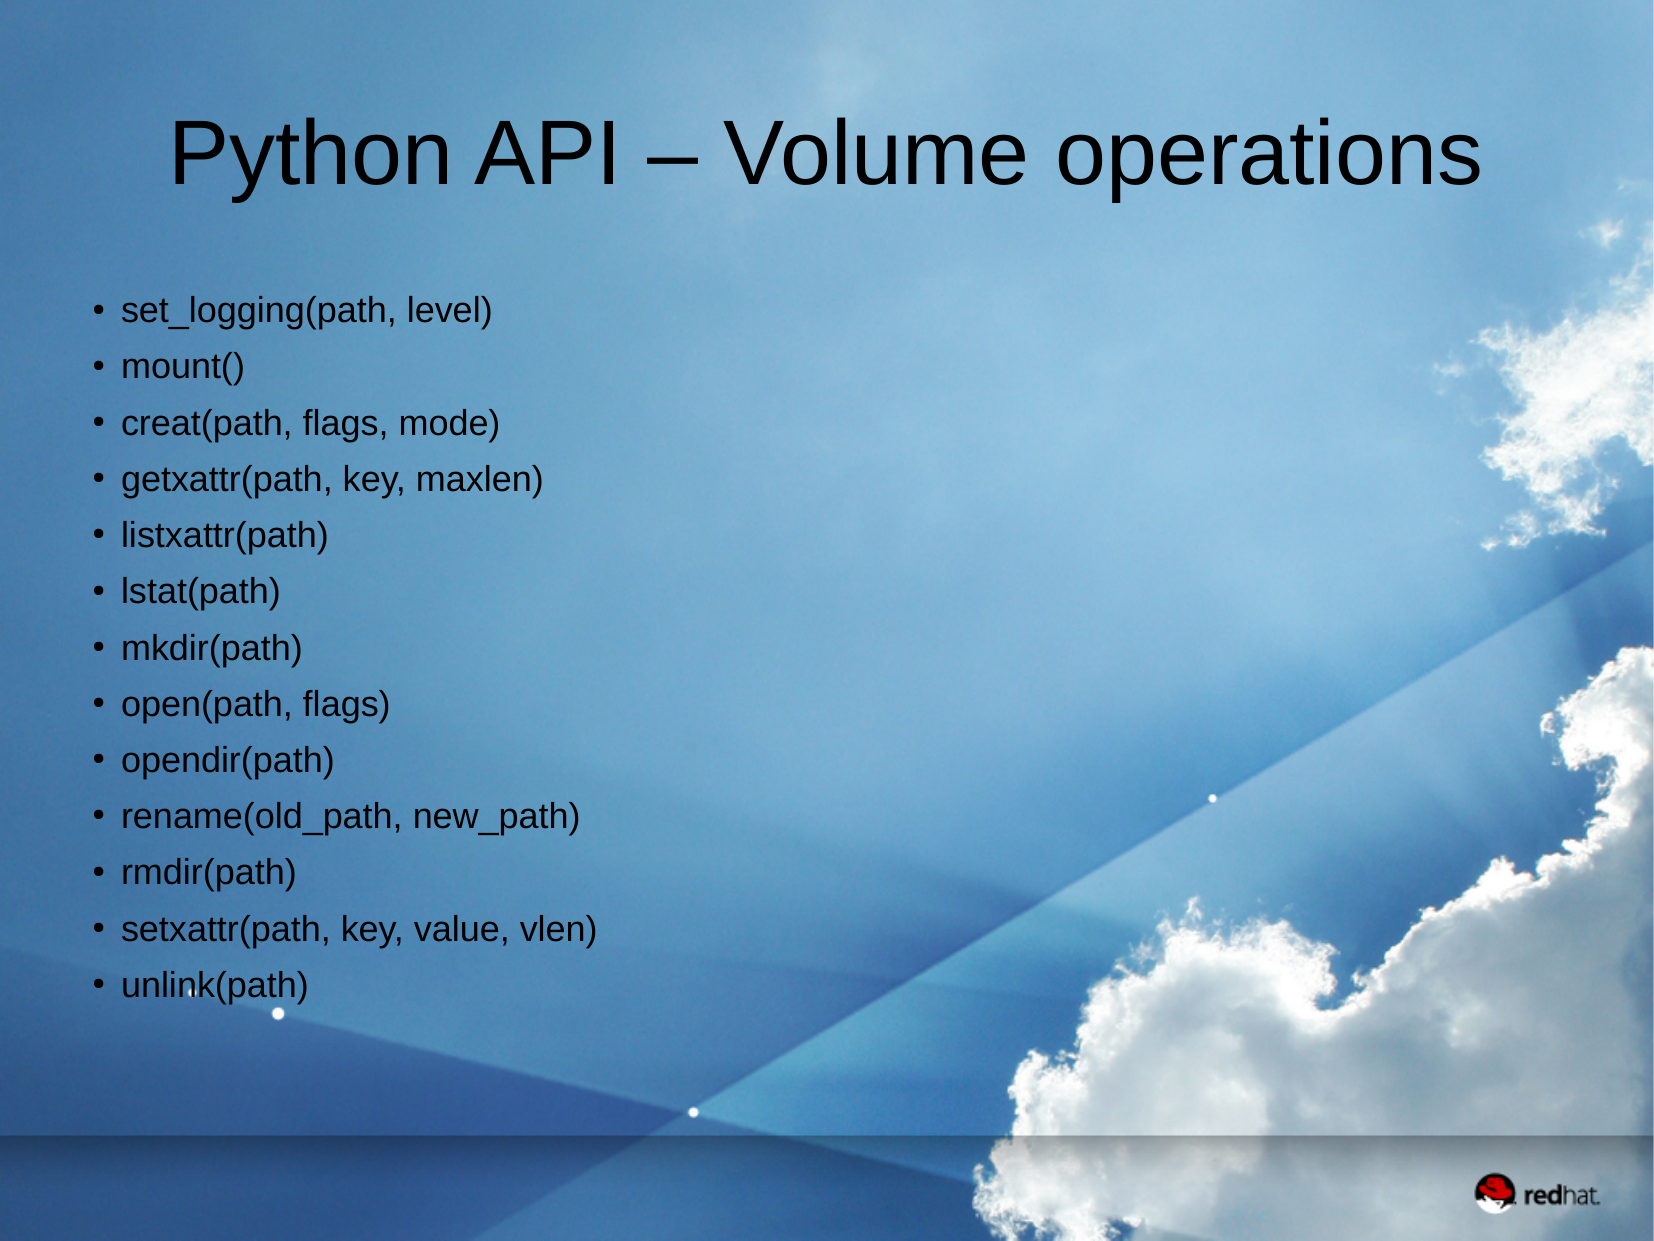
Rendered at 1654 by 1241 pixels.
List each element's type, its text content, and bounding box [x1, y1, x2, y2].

title Python API – Volume operations [82, 49, 1571, 257]
picture [0, 0, 1654, 1241]
list set_logging(path, level) mount() creat(path, flags, mode) getxattr(path, key, maxlen) listxattr(path) lstat(path) mkdir(path) open(path, flags) opendir(path) rename(old_path, new_path) rmdir(path) setxattr(path, key, value, vlen) unlink(path) [82, 290, 1571, 1010]
